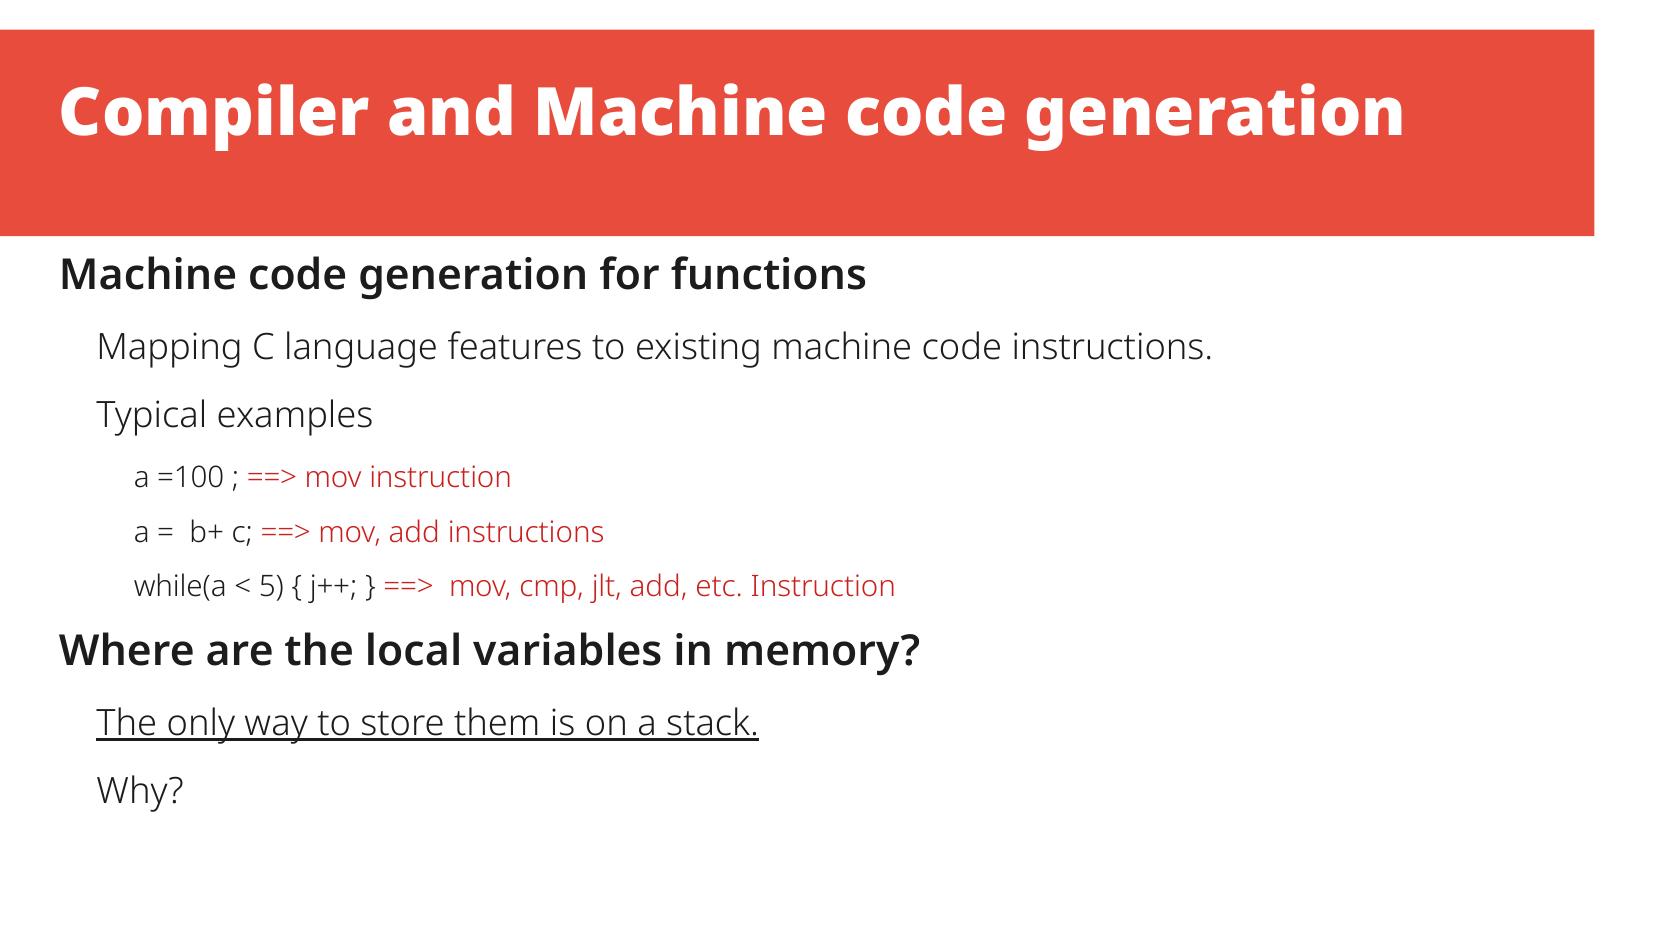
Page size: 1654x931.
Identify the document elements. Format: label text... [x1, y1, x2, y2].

list Machine code generation for functions Mapping C language features to existing machine code instructions. Typical examples a =100 ; ==> mov instruction a = b+ c; ==> mov, add instructions while(a < 5) { j++; } ==> mov, cmp, jlt, add, etc. Instruction Where are the local variables in memory? The only way to store them is on a stack. Why? [59, 243, 1565, 820]
title Compiler and Machine code generation [59, 44, 1595, 156]
